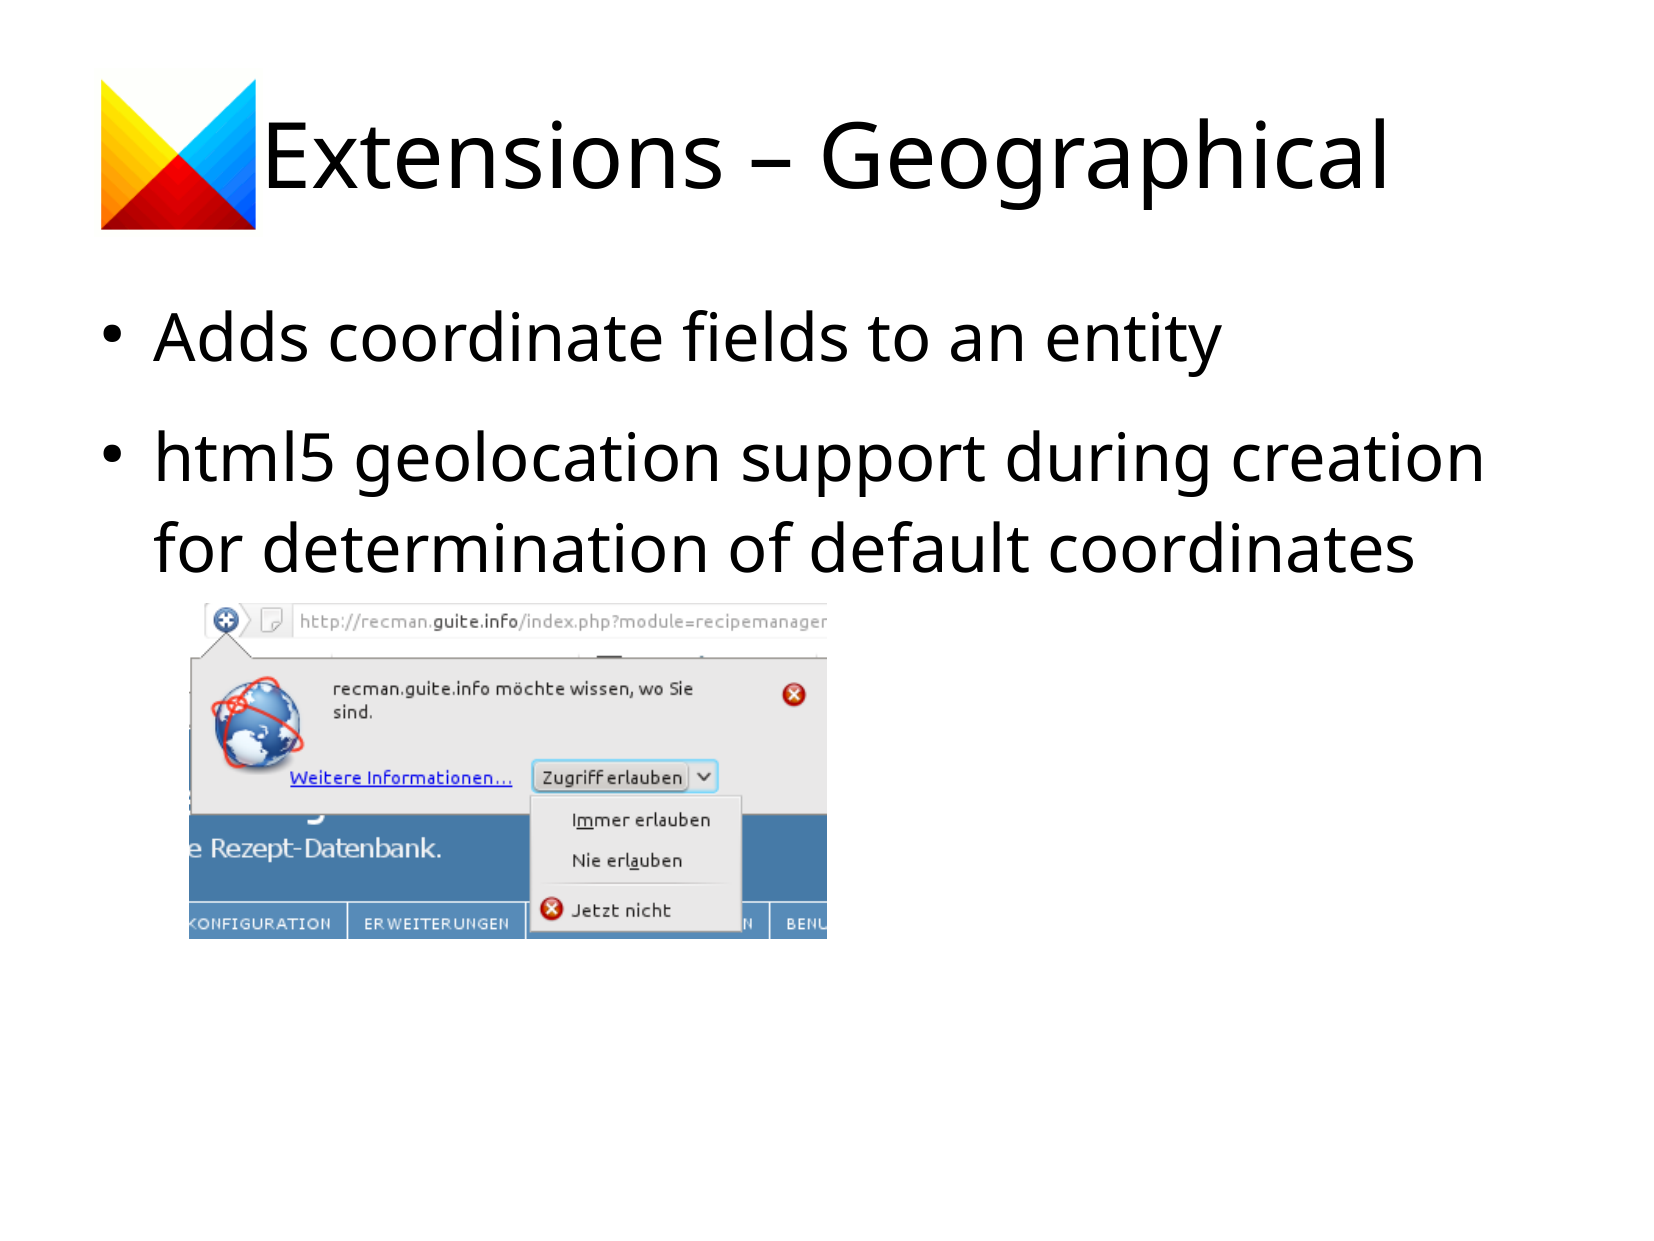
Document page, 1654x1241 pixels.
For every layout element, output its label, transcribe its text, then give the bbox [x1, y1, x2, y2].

picture [189, 603, 827, 939]
list Adds coordinate fields to an entity html5 geolocation support during creation for determination of default coordinates [82, 290, 1571, 1109]
title Extensions – Geographical [82, 49, 1571, 257]
